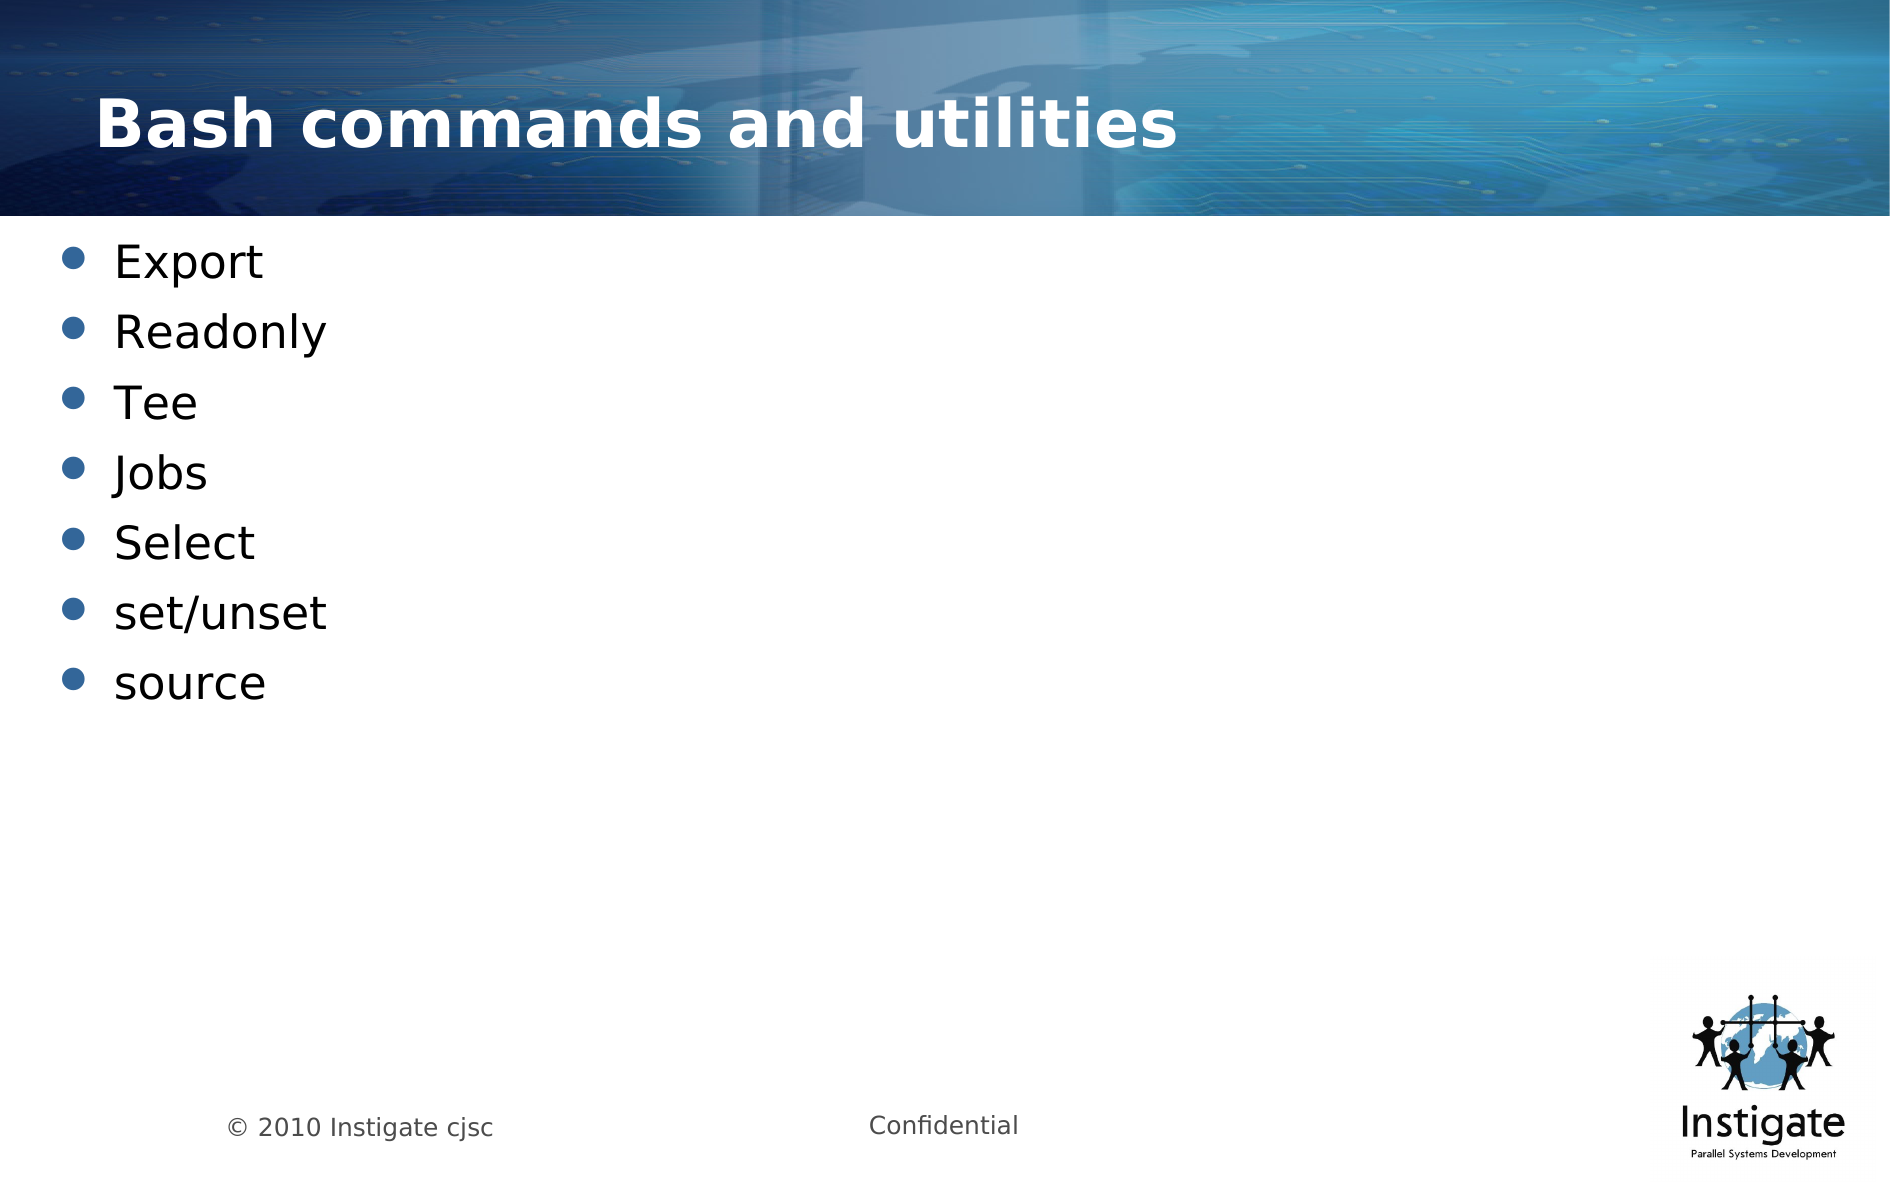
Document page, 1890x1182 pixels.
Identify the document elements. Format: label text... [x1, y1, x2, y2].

title Bash commands and utilities [94, 54, 1793, 210]
picture [1650, 956, 1876, 1182]
list Export Readonly Tee Jobs Select set/unset source [59, 236, 1831, 1001]
picture [0, 0, 1890, 216]
